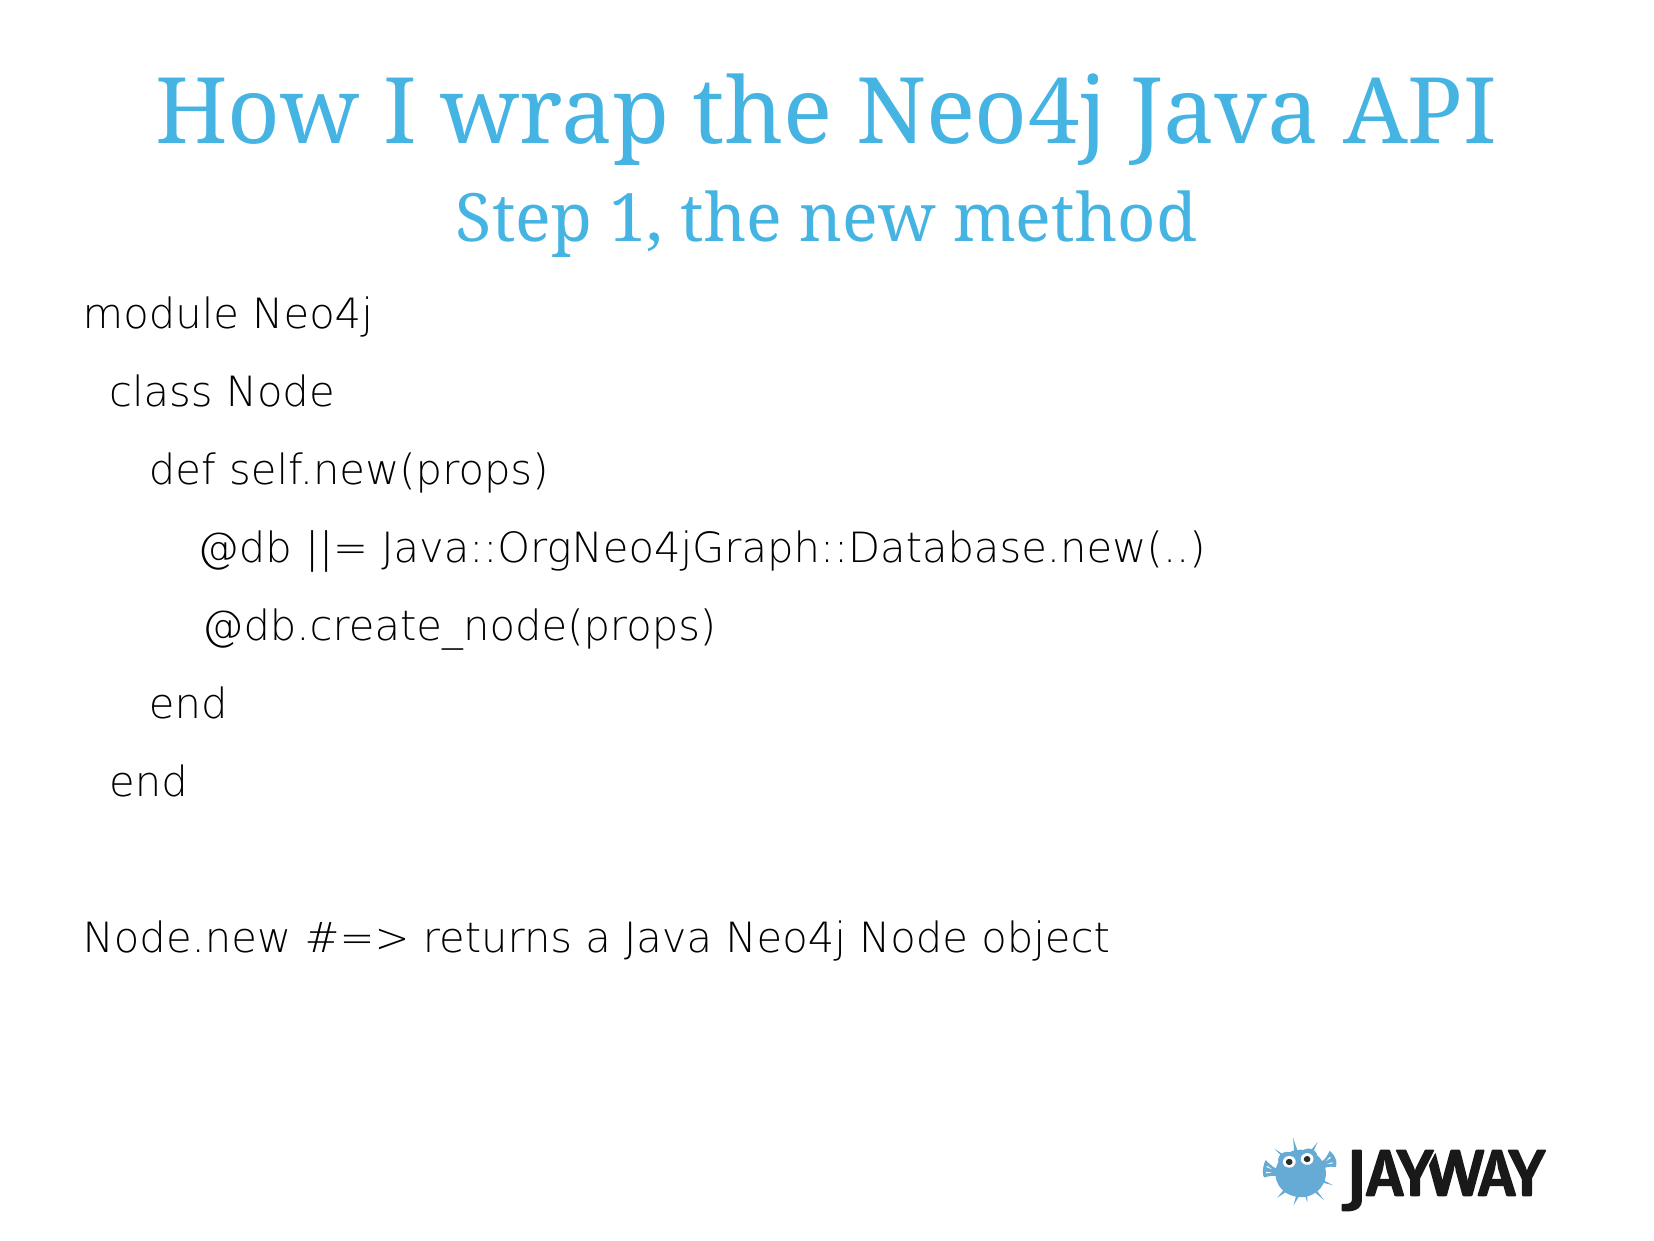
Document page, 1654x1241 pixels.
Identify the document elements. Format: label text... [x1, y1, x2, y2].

list module Neo4j class Node def self.new(props) @db ||= Java::OrgNeo4jGraph::Database.new(..) @db.create_node(props) end end Node.new #=> returns a Java Neo4j Node object [82, 290, 1571, 1109]
title How I wrap the Neo4j Java API Step 1, the new method [82, 49, 1571, 257]
